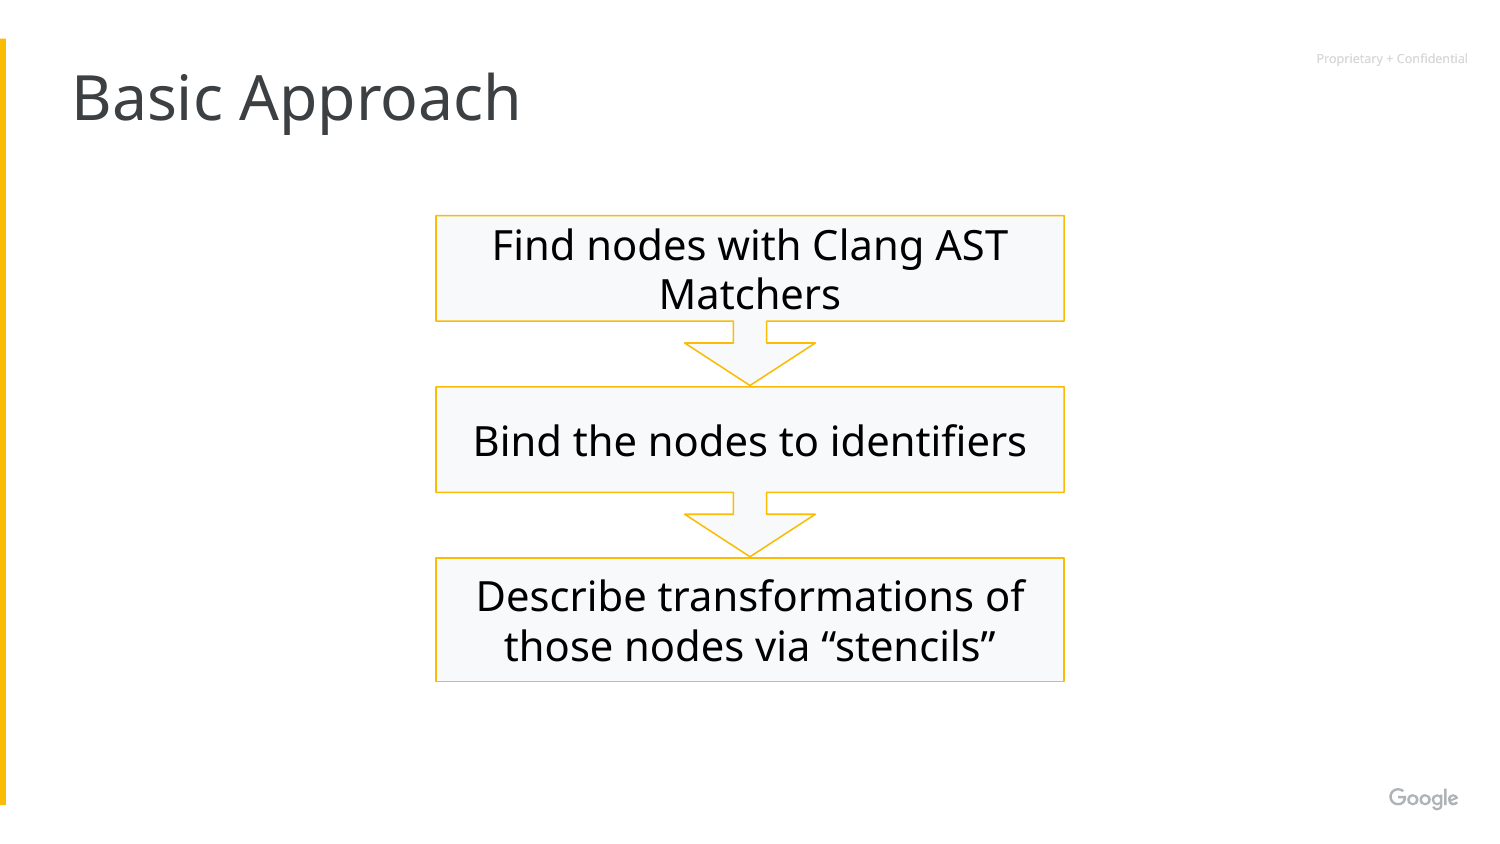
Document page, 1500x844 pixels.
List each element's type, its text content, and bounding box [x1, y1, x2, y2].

text_box Describe transformations of those nodes via “stencils” [436, 558, 1064, 682]
text_box Find nodes with Clang AST Matchers [436, 215, 1065, 386]
title Basic Approach [56, 43, 1336, 112]
text_box Bind the nodes to identifiers [436, 386, 1065, 557]
